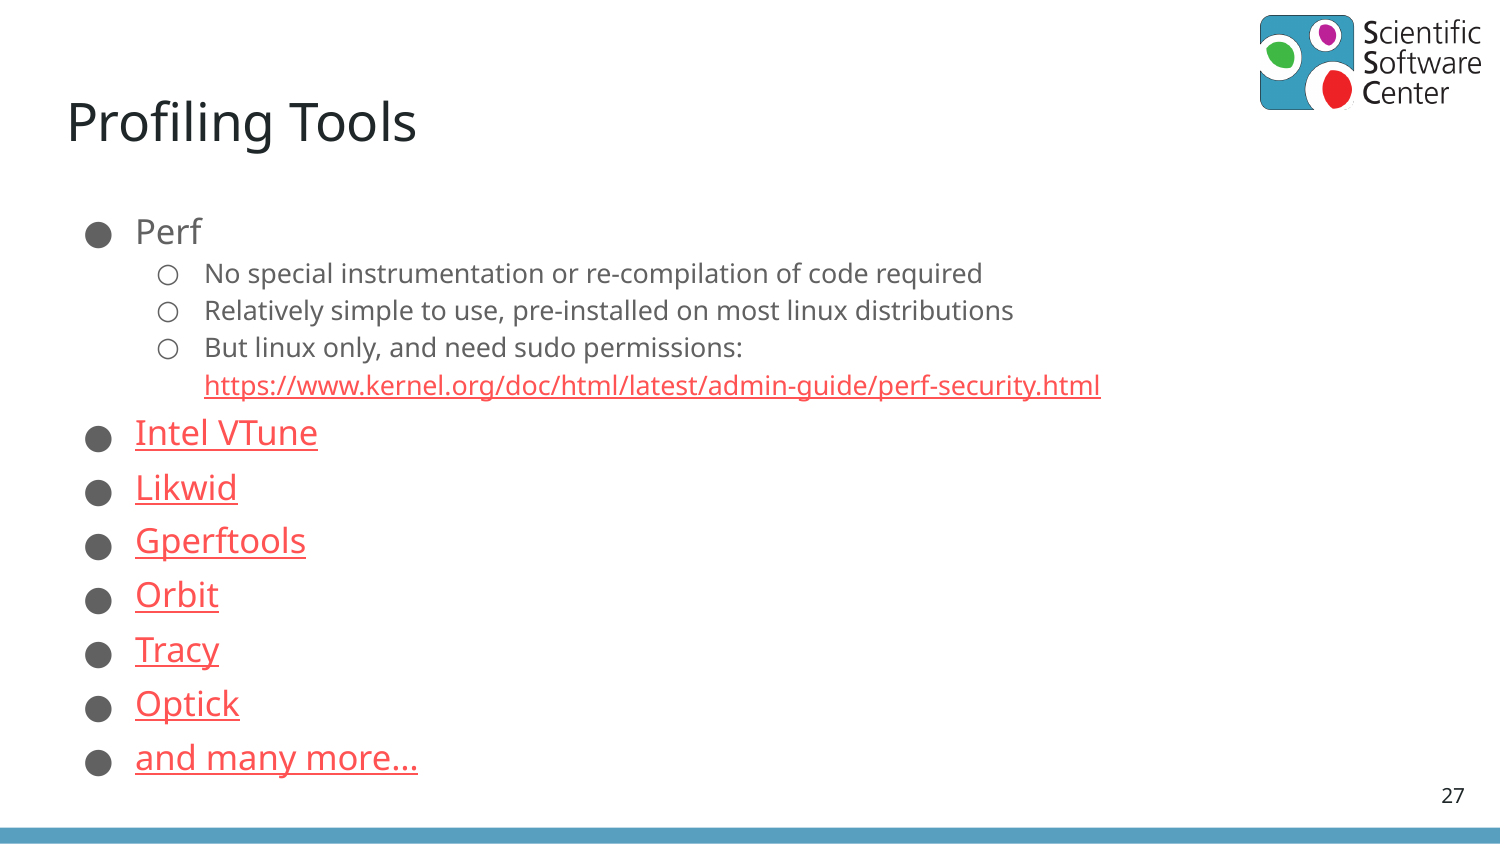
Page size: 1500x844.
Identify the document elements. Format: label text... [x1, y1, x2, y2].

title Profiling Tools [51, 72, 1449, 167]
picture [1260, 15, 1481, 110]
slide_number <number> [1389, 764, 1480, 830]
list Perf No special instrumentation or re-compilation of code required Relatively simple to use, pre-installed on most linux distributions But linux only, and need sudo permissions: https://www.kernel.org/doc/html/latest/admin-guide/perf-security.html Intel VTune Likwid Gperftools Orbit Tracy Optick and many more… [51, 189, 1449, 801]
